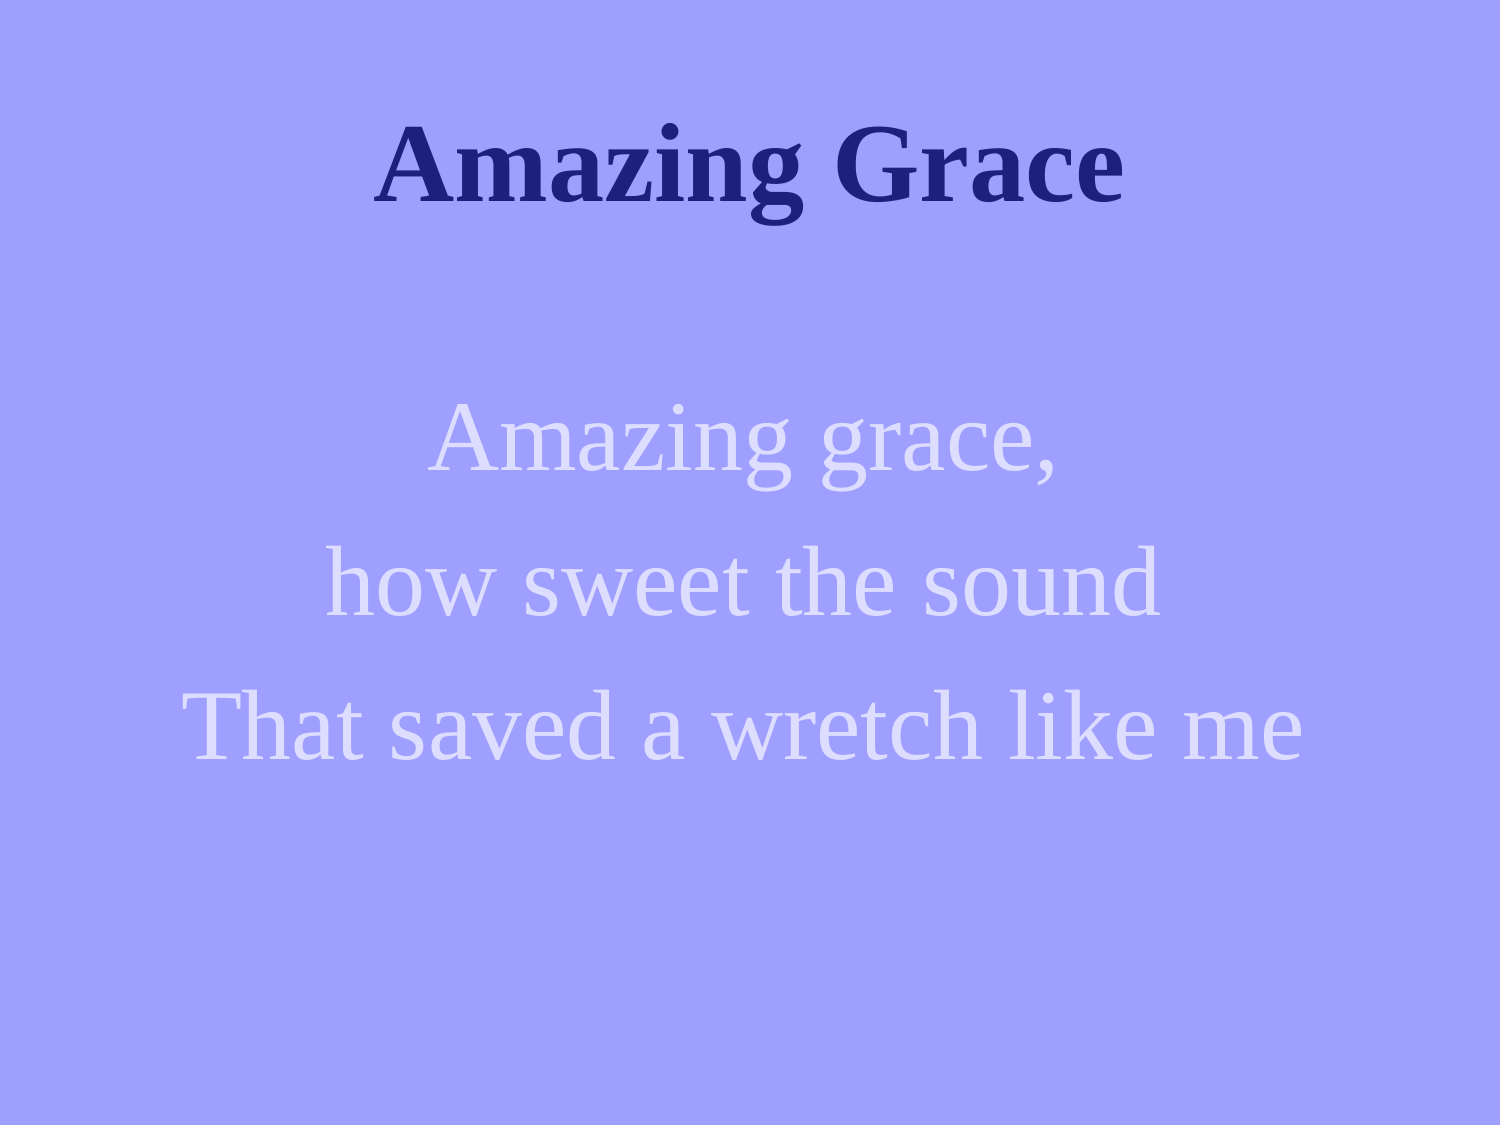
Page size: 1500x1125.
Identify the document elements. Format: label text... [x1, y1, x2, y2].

subtitle Amazing grace, how sweet the sound That saved a wretch like me [62, 362, 1426, 988]
title Amazing Grace [112, 62, 1388, 250]
